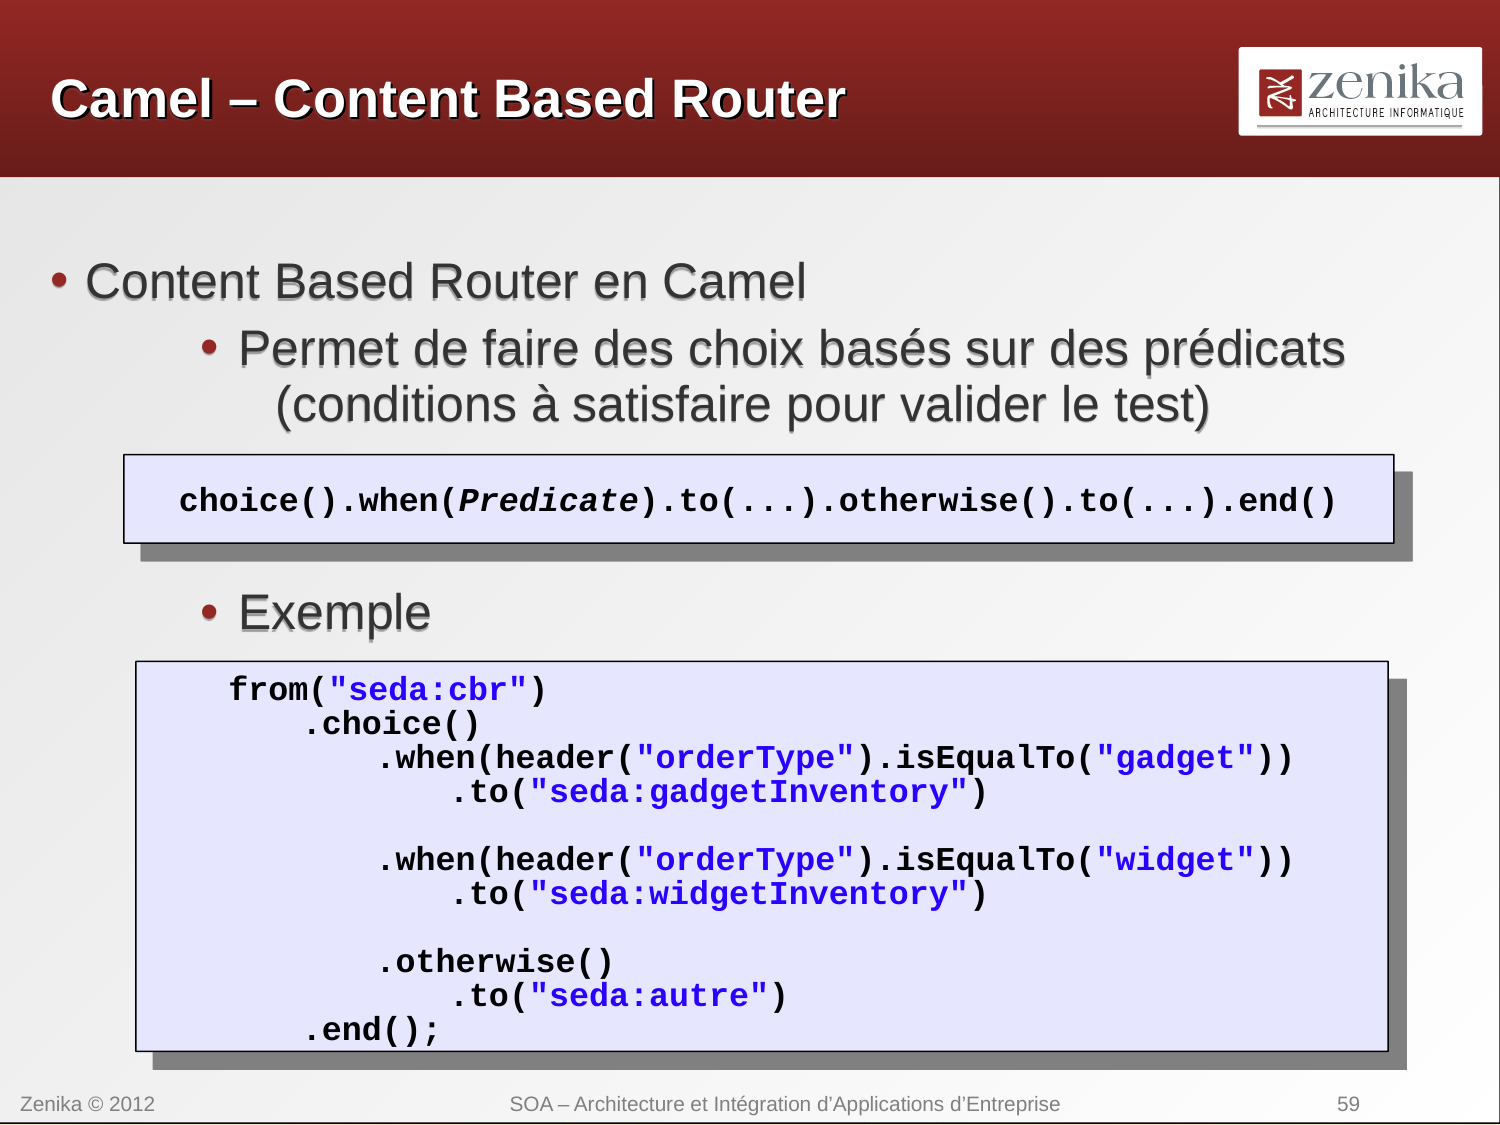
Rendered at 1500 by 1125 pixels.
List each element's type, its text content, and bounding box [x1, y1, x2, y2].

title Camel – Content Based Router [50, 22, 1206, 172]
text_box choice().when(Predicate).to(...).otherwise().to(...).end() [123, 454, 1394, 544]
text_box from("seda:cbr") .choice() .when(header("orderType").isEqualTo("gadget")) .to("seda:gadgetInventory") .when(header("orderType").isEqualTo("widget")) .to("seda:widgetInventory") .otherwise() .to("seda:autre") .end(); [135, 661, 1389, 1052]
subtitle Content Based Router en Camel Permet de faire des choix basés sur des prédicats (conditions à satisfaire pour valider le test) Exemple [50, 249, 1477, 1064]
